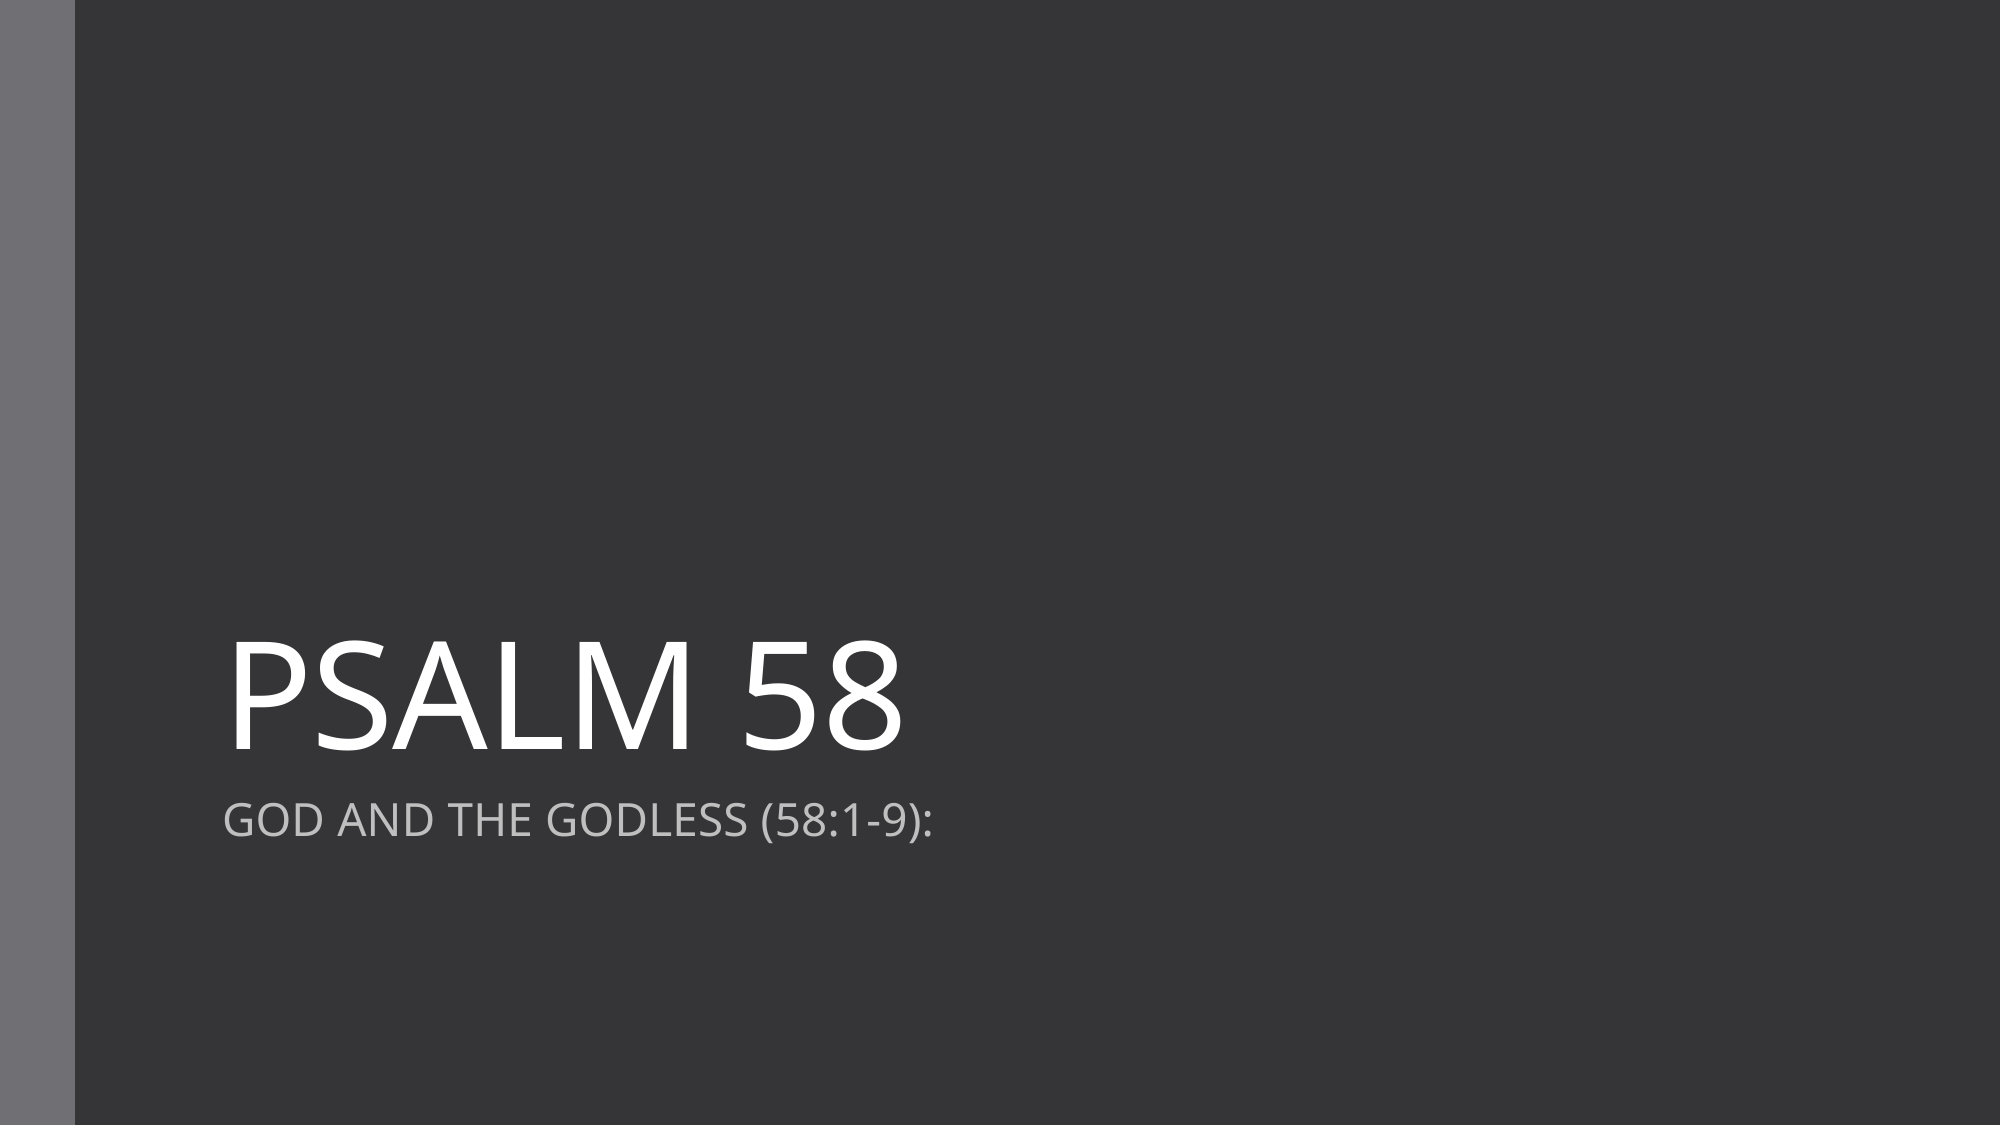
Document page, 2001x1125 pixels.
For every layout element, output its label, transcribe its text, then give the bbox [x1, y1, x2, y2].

title PSALM 58 [206, 124, 1752, 787]
subtitle GOD AND THE GODLESS (58:1-9): [206, 787, 1752, 1066]
